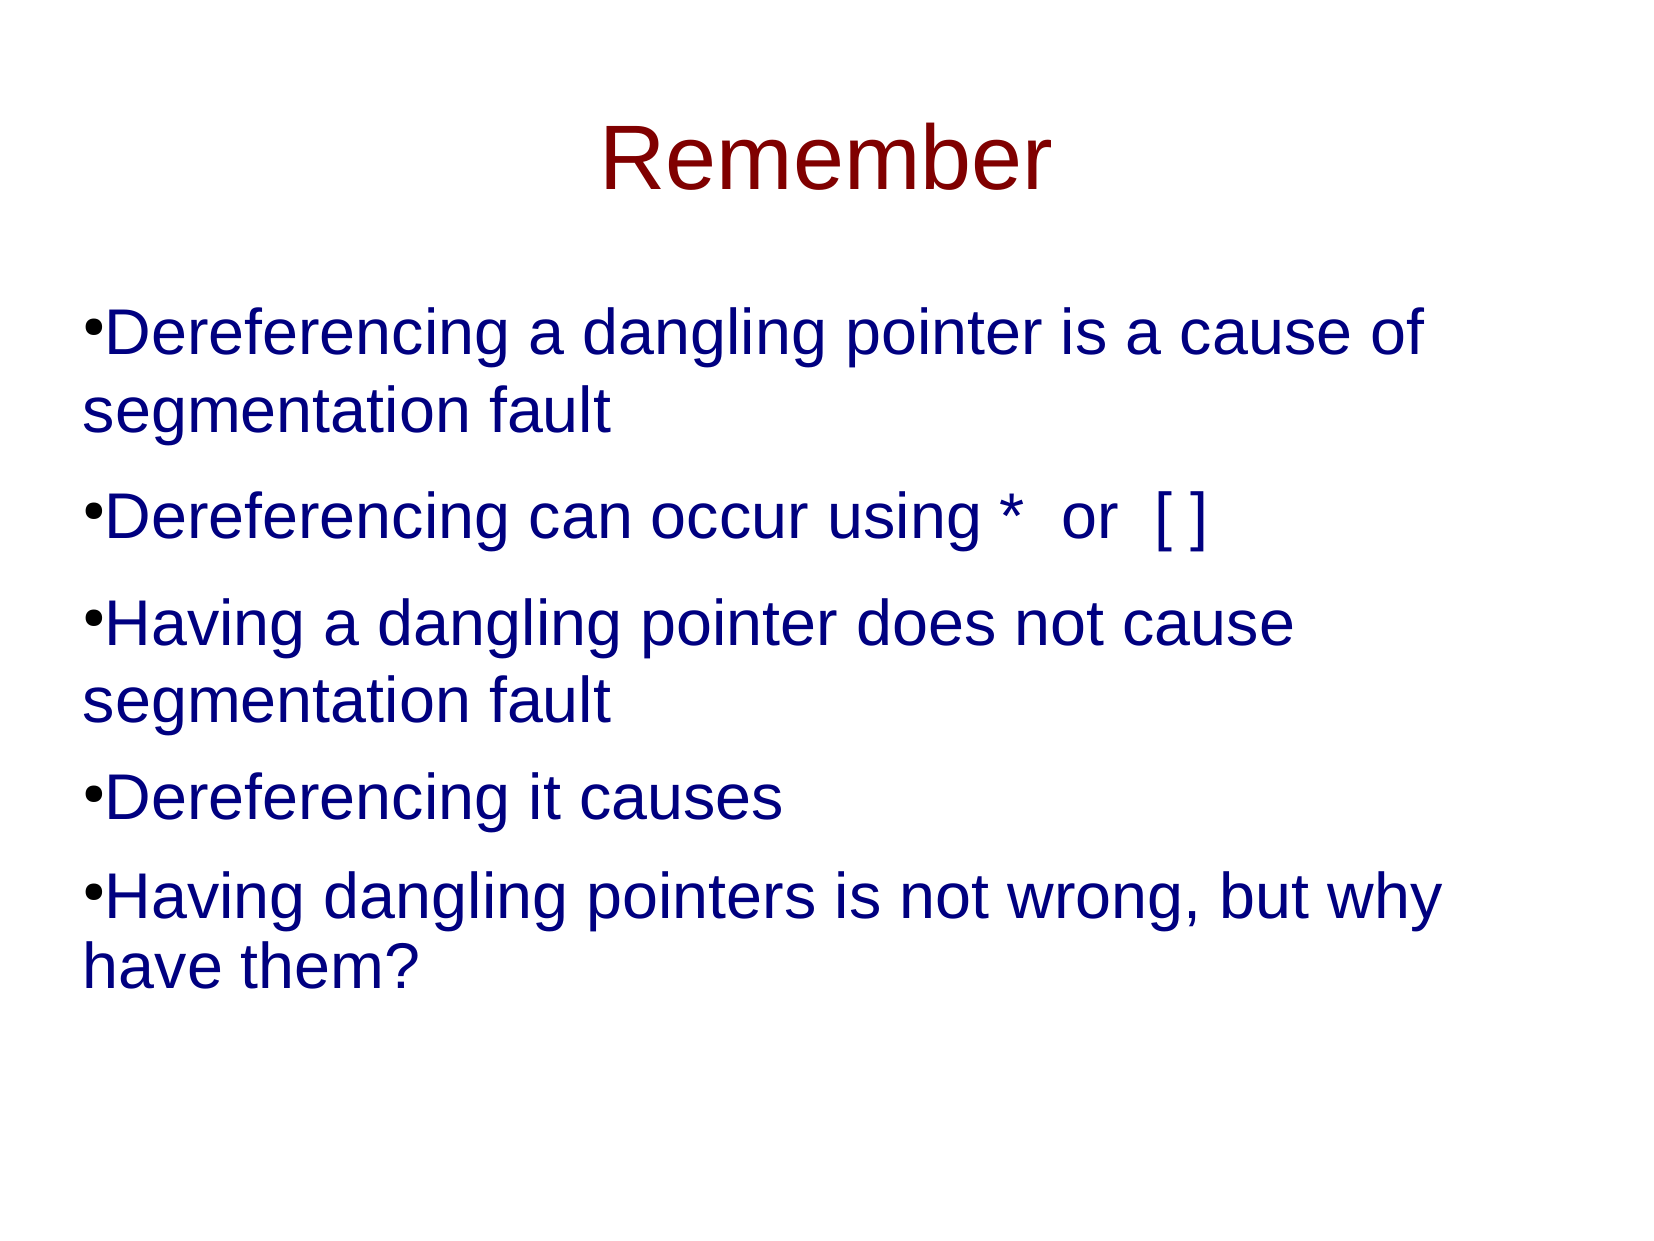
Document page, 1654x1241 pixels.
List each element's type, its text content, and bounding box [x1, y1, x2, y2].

list Dereferencing a dangling pointer is a cause of segmentation fault Dereferencing can occur using * or [ ] Having a dangling pointer does not cause segmentation fault Dereferencing it causes Having dangling pointers is not wrong, but why have them? [82, 290, 1571, 1010]
title Remember [82, 49, 1571, 257]
